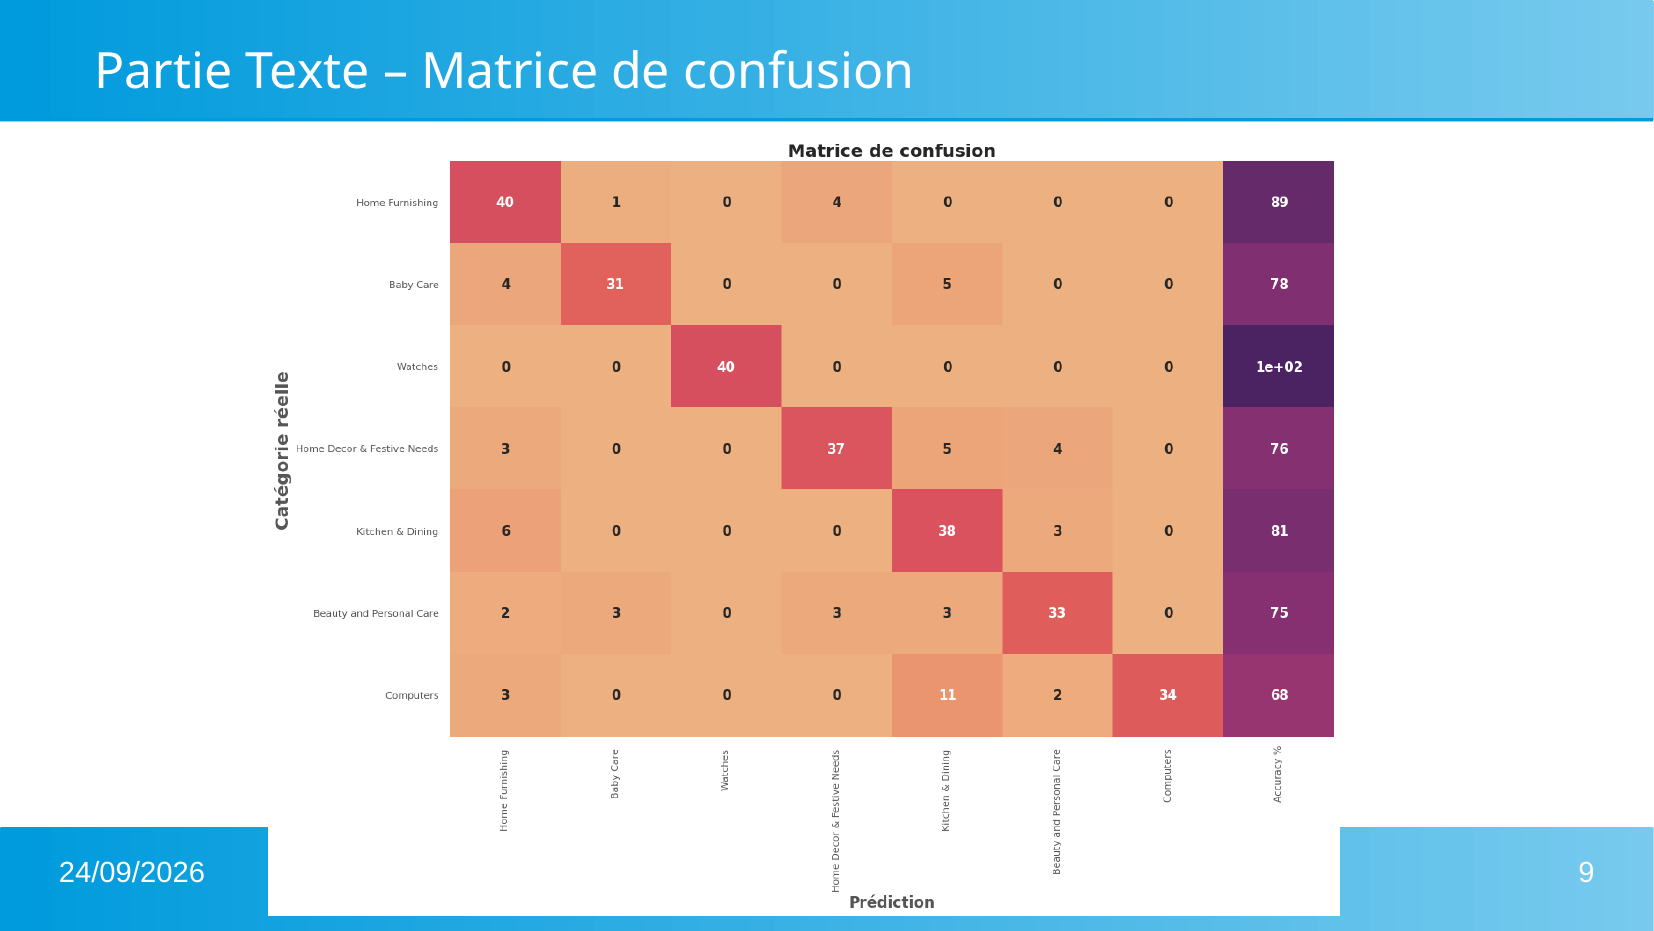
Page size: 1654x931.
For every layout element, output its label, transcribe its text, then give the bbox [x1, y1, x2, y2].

title Partie Texte – Matrice de confusion [59, 29, 1595, 108]
picture [268, 137, 1340, 916]
